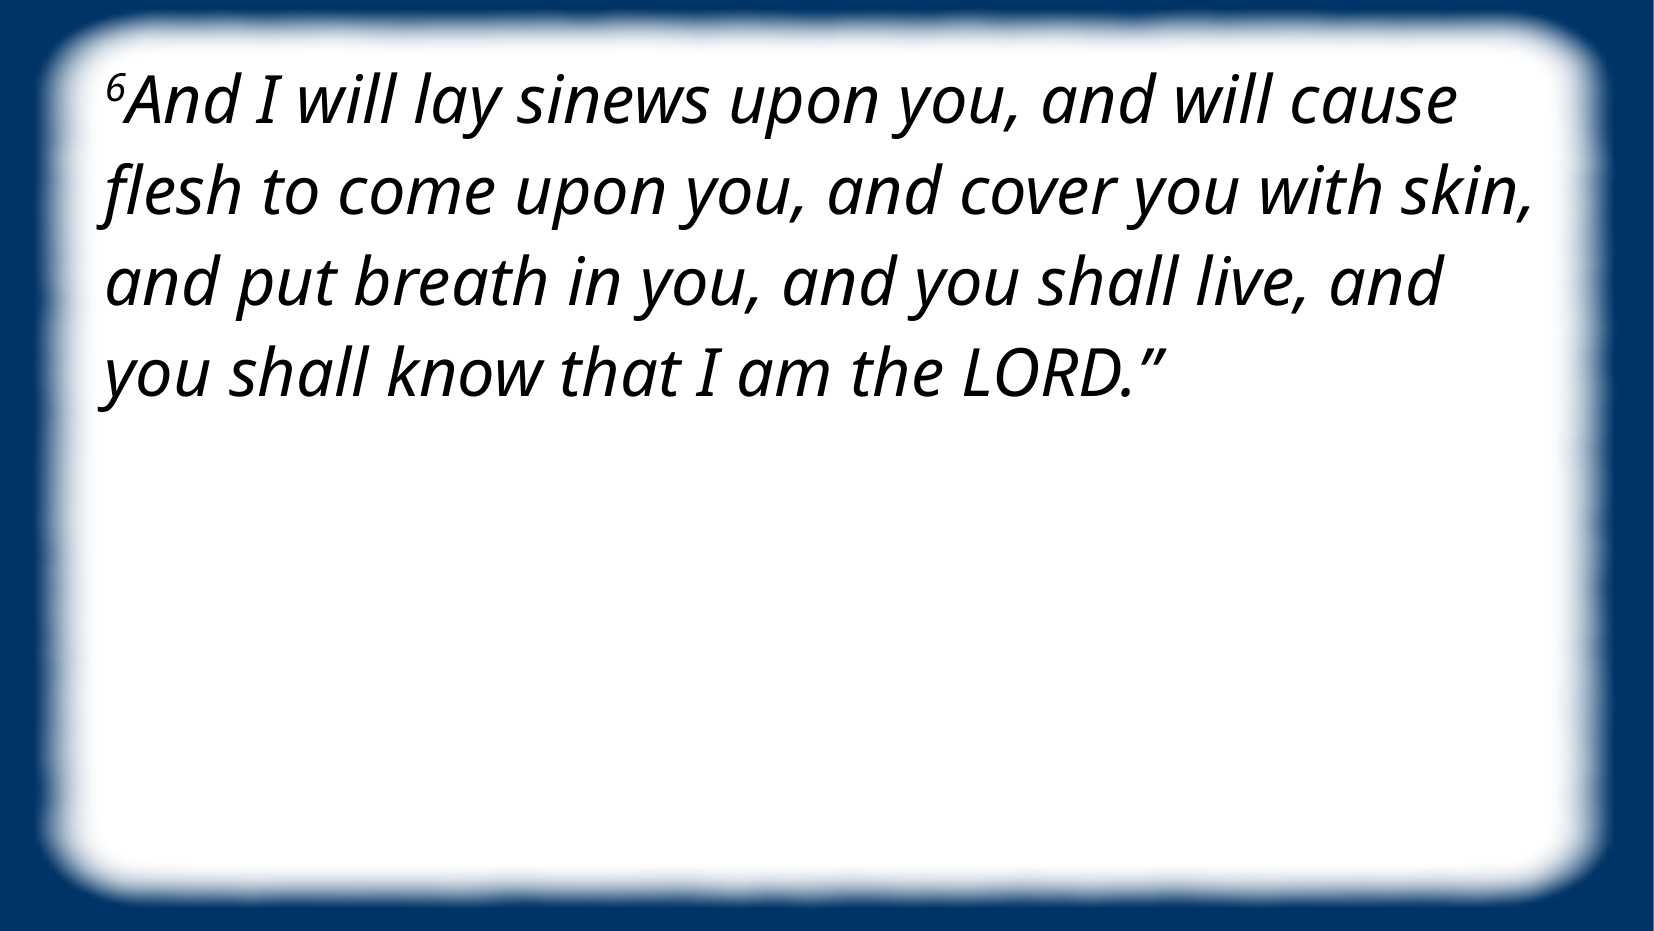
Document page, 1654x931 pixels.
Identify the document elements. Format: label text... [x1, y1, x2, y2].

picture [0, 0, 1654, 931]
text_box 6And I will lay sinews upon you, and will cause flesh to come upon you, and cover you with skin, and put breath in you, and you shall live, and you shall know that I am the LORD.” [90, 45, 1561, 415]
